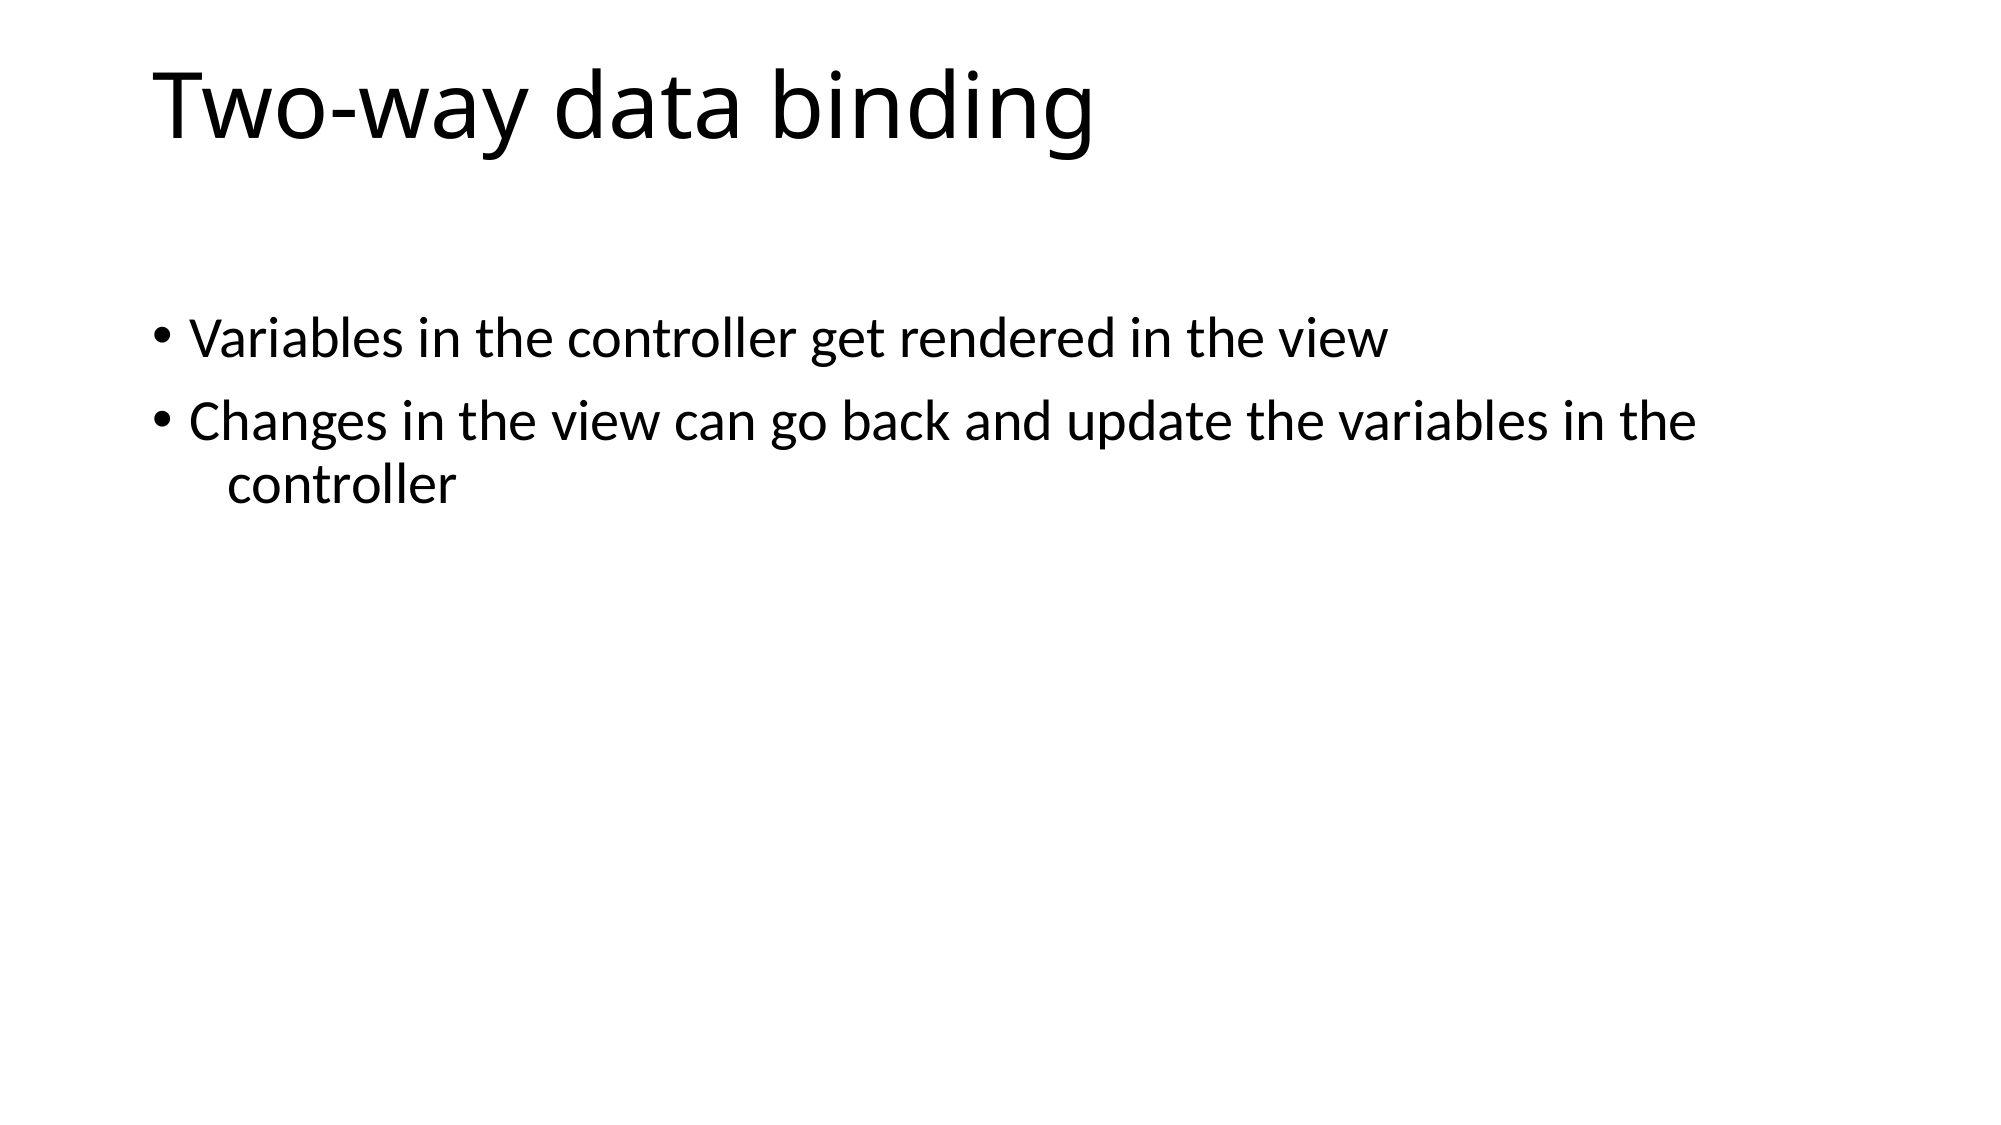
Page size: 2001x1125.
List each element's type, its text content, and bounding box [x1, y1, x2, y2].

list Variables in the controller get rendered in the view Changes in the view can go back and update the variables in the controller [137, 299, 1863, 1014]
title Two-way data binding [137, 0, 1863, 218]
